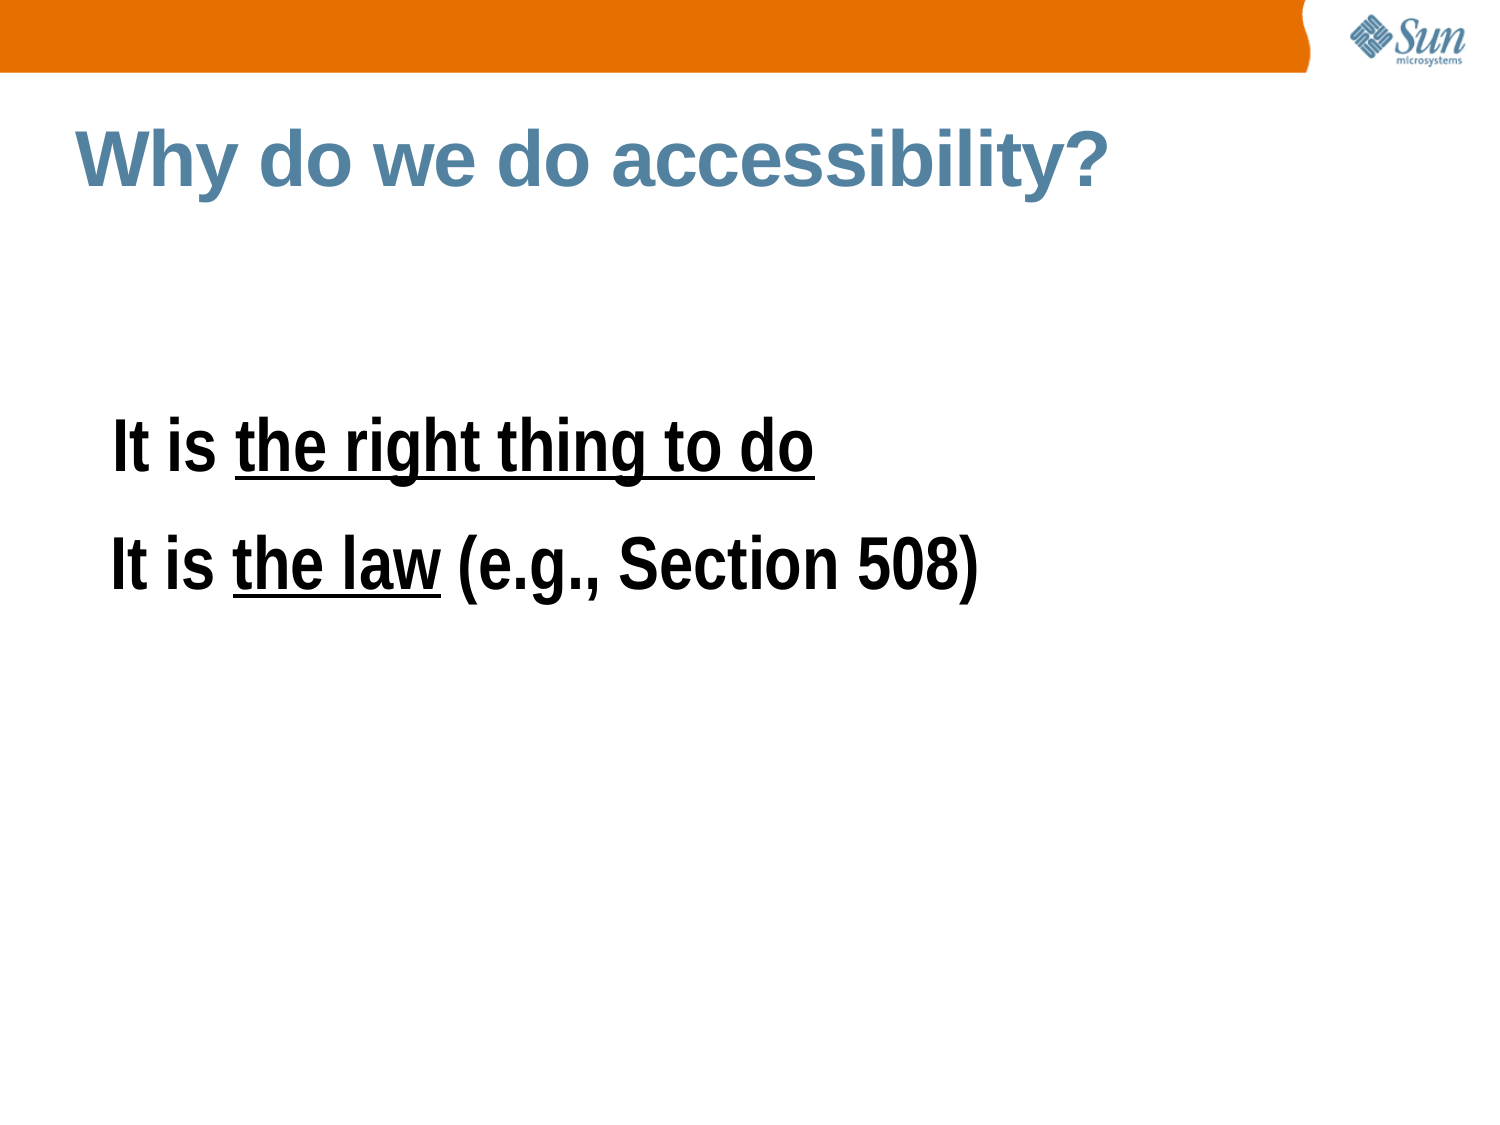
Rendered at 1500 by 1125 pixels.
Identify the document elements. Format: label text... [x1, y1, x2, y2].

text_box It is the right thing to do [112, 412, 1351, 501]
text_box It is the law (e.g., Section 508) [110, 530, 1500, 619]
picture [0, 0, 1500, 75]
title Why do we do accessibility? [75, 122, 1438, 228]
